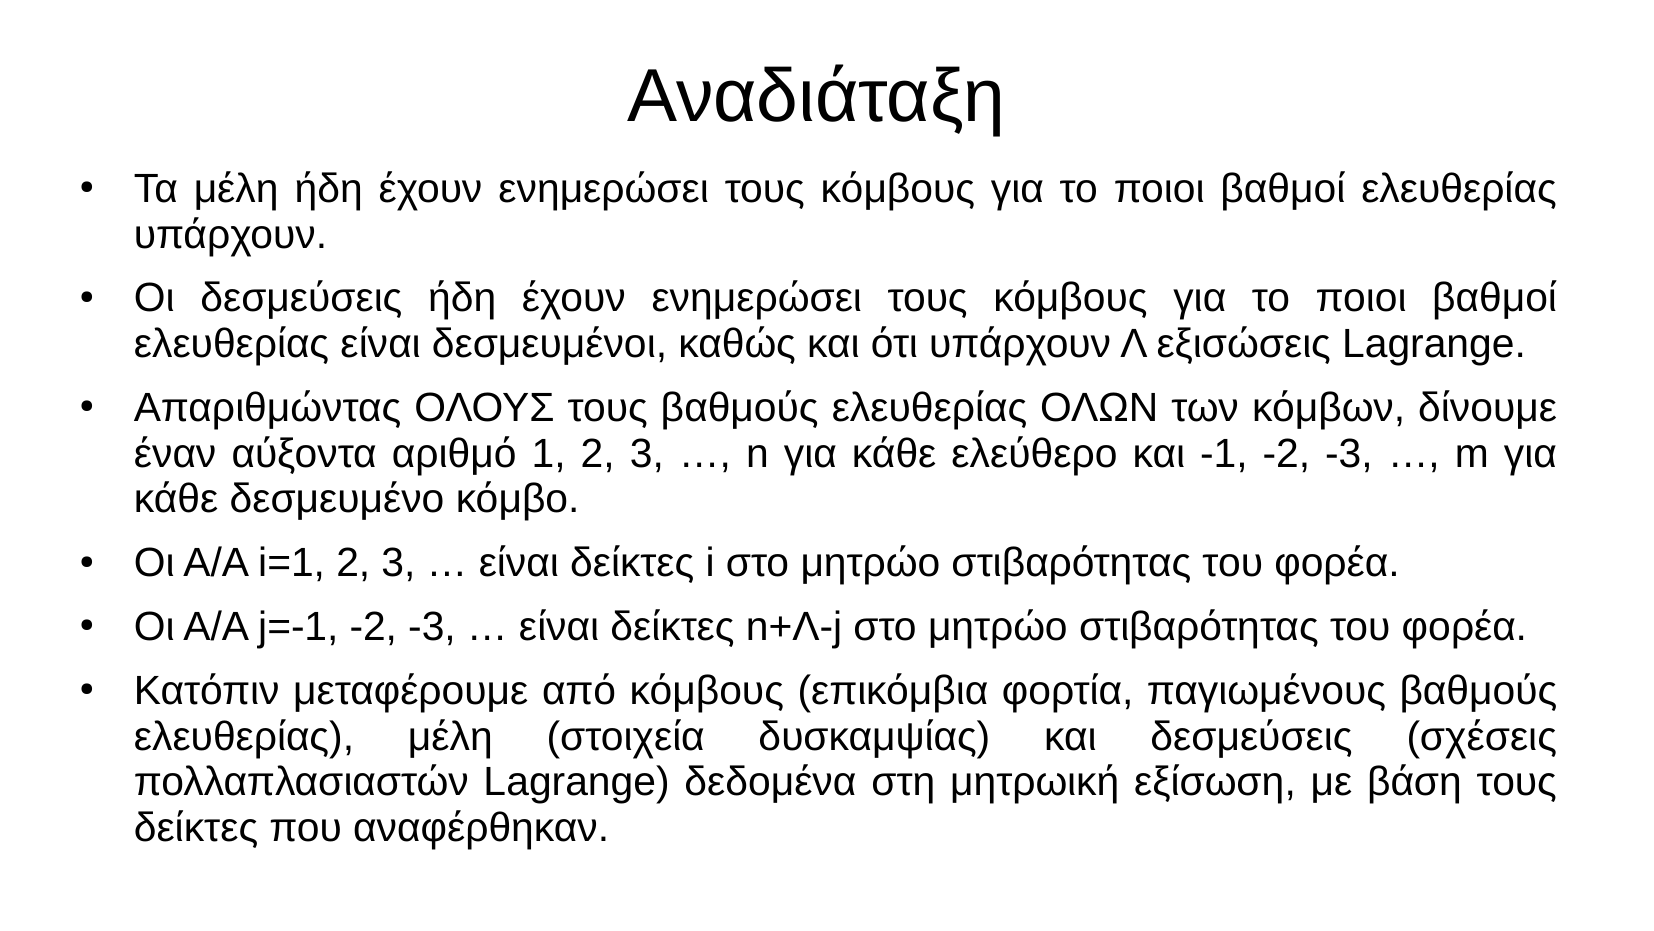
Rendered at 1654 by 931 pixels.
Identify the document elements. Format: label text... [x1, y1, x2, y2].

title Αναδιάταξη [82, 37, 1571, 154]
list Τα μέλη ήδη έχουν ενημερώσει τους κόμβους για το ποιοι βαθμοί ελευθερίας υπάρχουν. Οι δεσμεύσεις ήδη έχουν ενημερώσει τους κόμβους για το ποιοι βαθμοί ελευθερίας είναι δεσμευμένοι, καθώς και ότι υπάρχουν Λ εξισώσεις Lagrange. Απαριθμώντας ΟΛΟΥΣ τους βαθμούς ελευθερίας ΟΛΩΝ των κόμβων, δίνουμε έναν αύξοντα αριθμό 1, 2, 3, …, n για κάθε ελεύθερο και -1, -2, -3, …, m για κάθε δεσμευμένο κόμβο. Οι Α/Α i=1, 2, 3, … είναι δείκτες i στο μητρώο στιβαρότητας του φορέα. Οι Α/Α j=-1, -2, -3, … είναι δείκτες n+Λ-j στο μητρώο στιβαρότητας του φορέα. Κατόπιν μεταφέρουμε από κόμβους (επικόμβια φορτία, παγιωμένους βαθμούς ελευθερίας), μέλη (στοιχεία δυσκαμψίας) και δεσμεύσεις (σχέσεις πολλαπλασιαστών Lagrange) δεδομένα στη μητρωική εξίσωση, με βάση τους δείκτες που αναφέρθηκαν. [70, 165, 1559, 898]
chart [777, 451, 896, 511]
